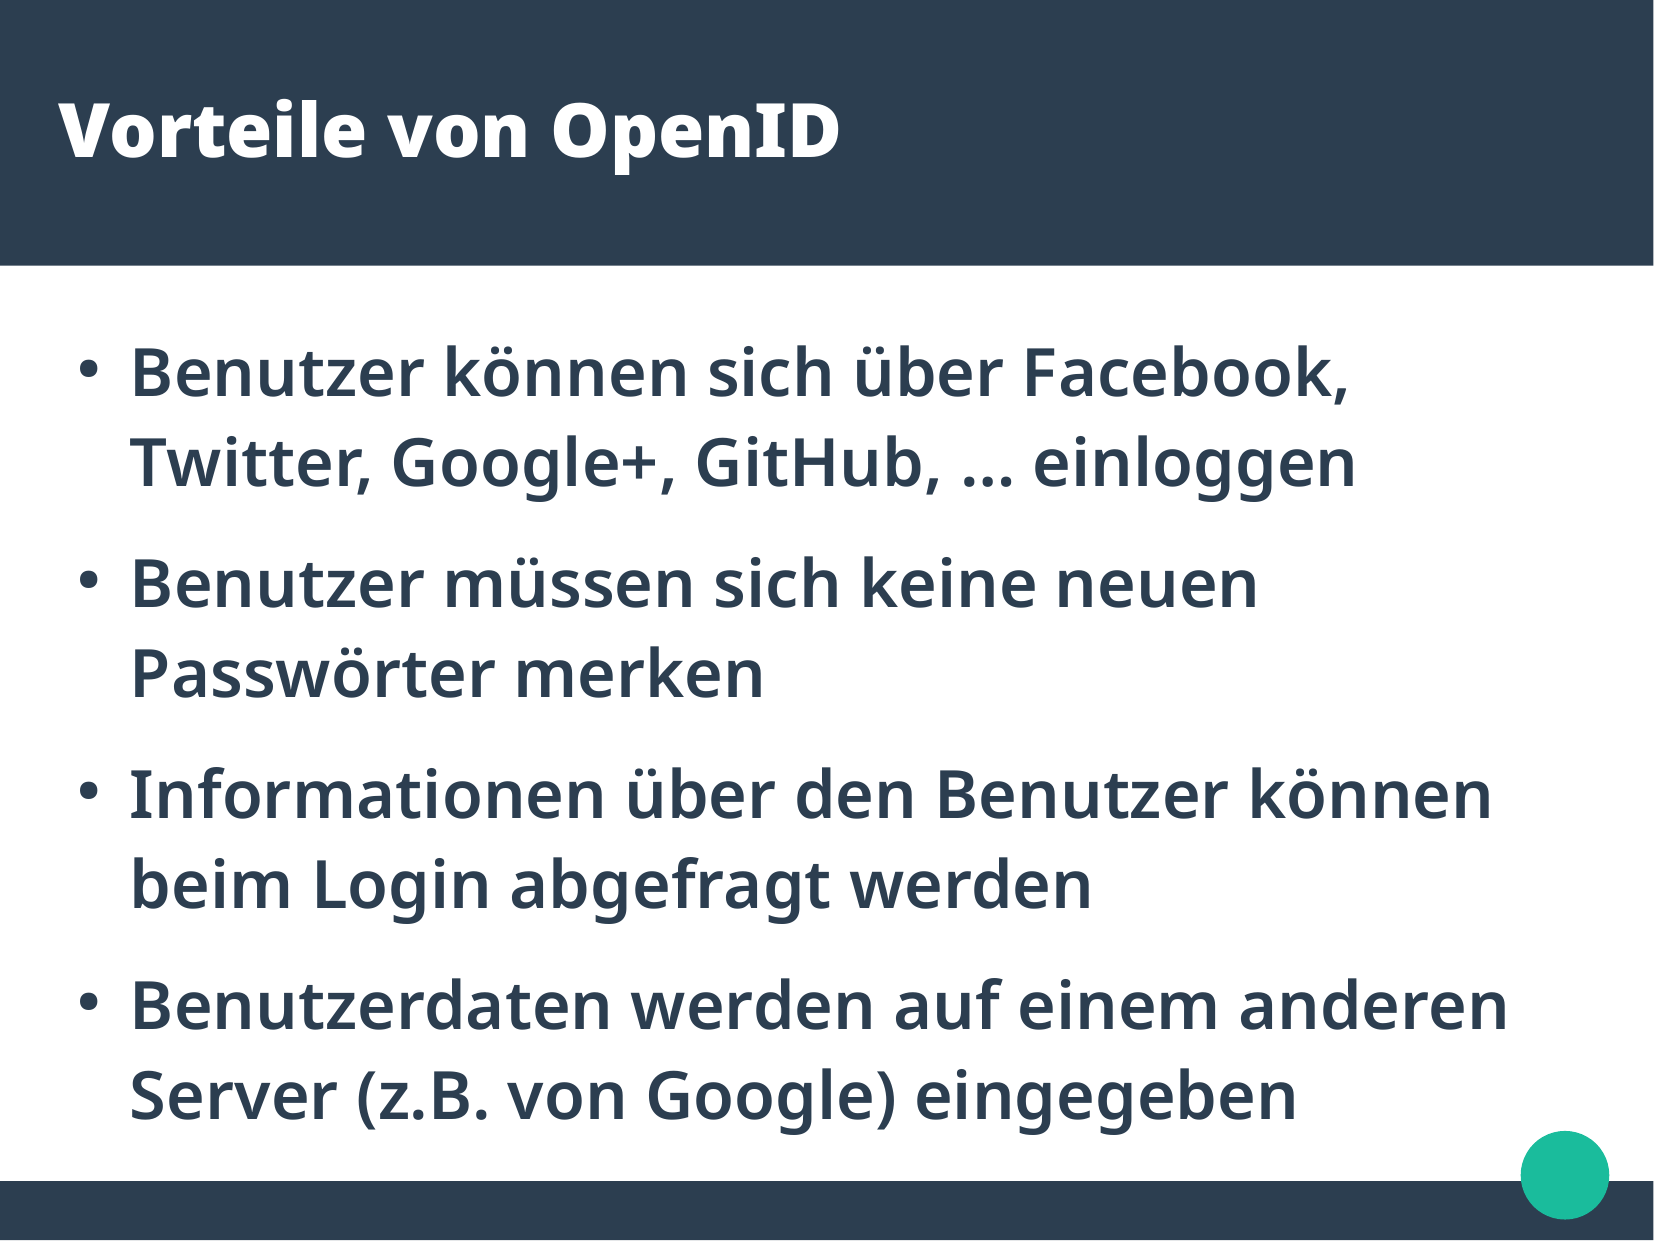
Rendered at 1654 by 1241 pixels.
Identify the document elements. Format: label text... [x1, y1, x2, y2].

title Vorteile von OpenID [59, 49, 1595, 207]
list Benutzer können sich über Facebook, Twitter, Google+, GitHub, … einloggen Benutzer müssen sich keine neuen Passwörter merken Informationen über den Benutzer können beim Login abgefragt werden Benutzerdaten werden auf einem anderen Server (z.B. von Google) eingegeben [59, 324, 1595, 1152]
